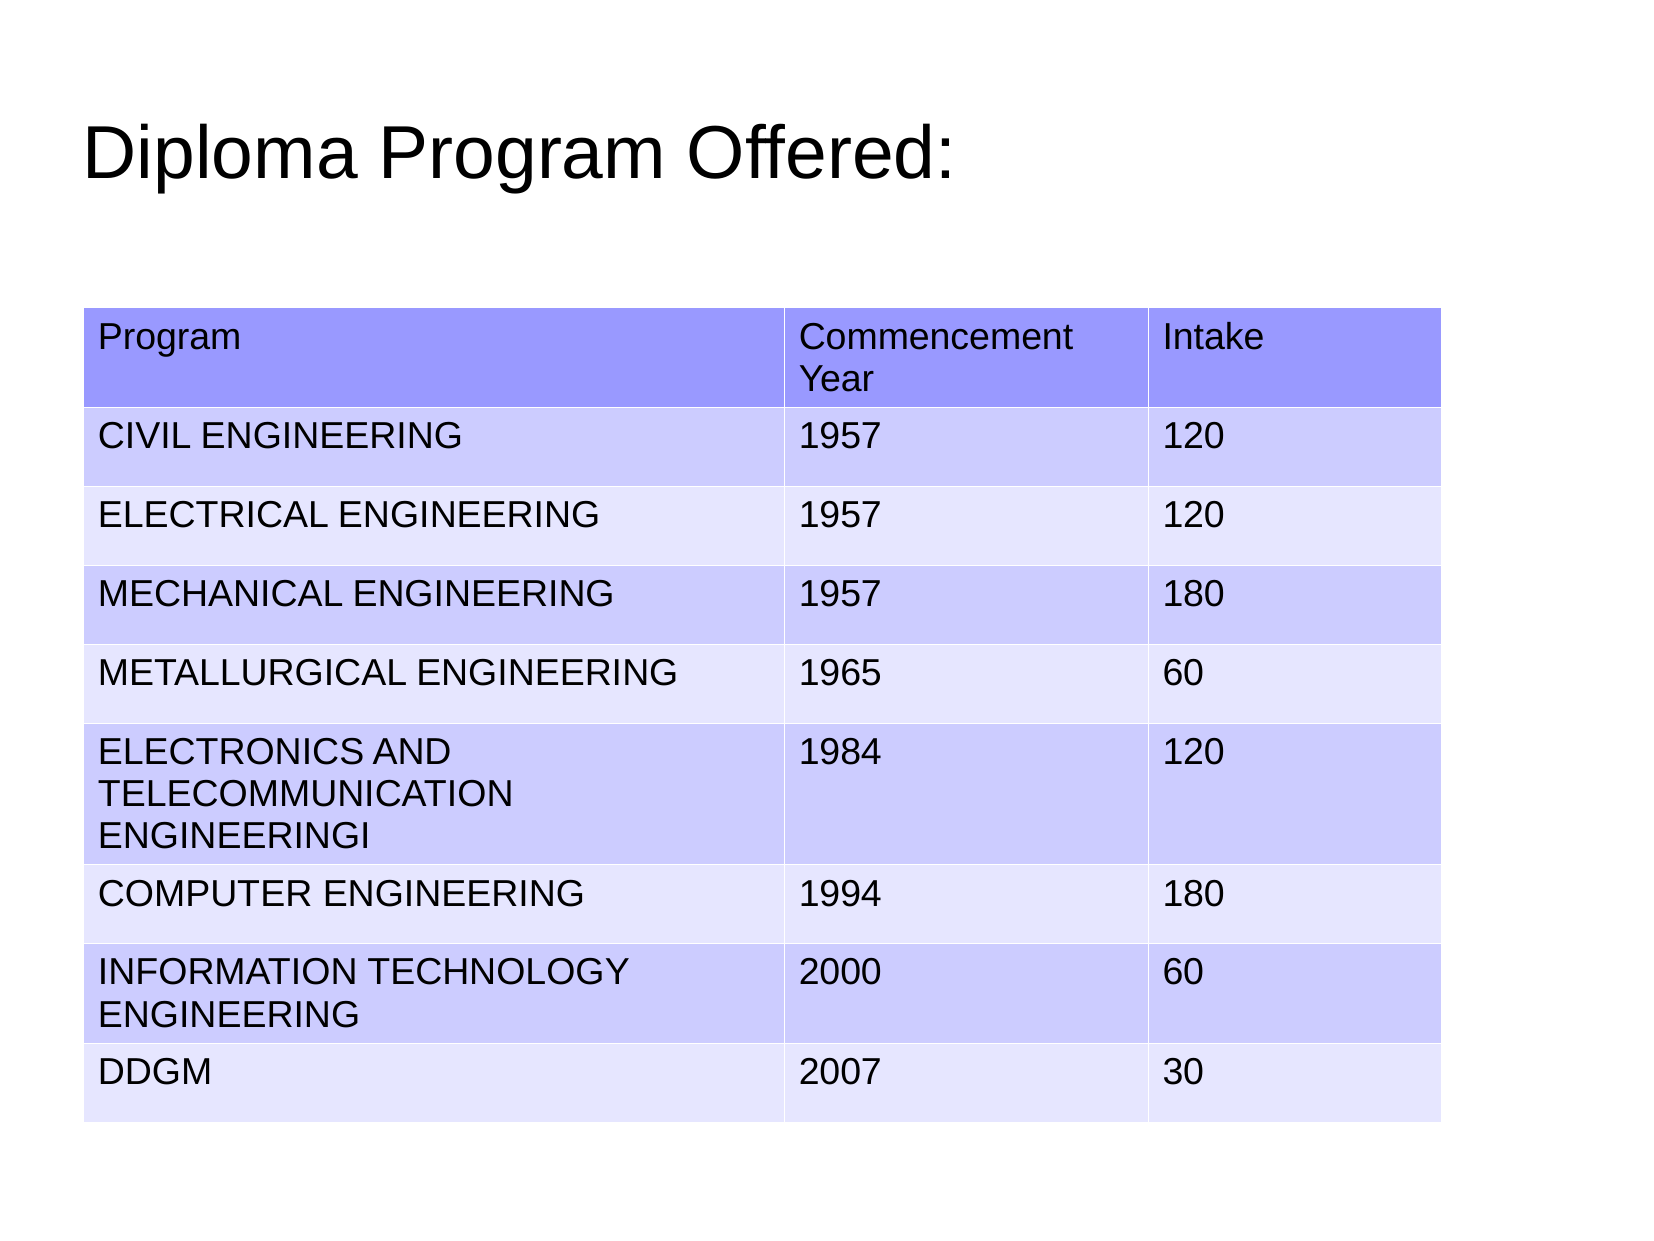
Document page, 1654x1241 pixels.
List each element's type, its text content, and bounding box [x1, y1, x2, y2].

table_cell 1957 [785, 487, 1148, 565]
table_cell 60 [1149, 944, 1441, 1043]
table_cell 1957 [785, 408, 1148, 486]
table_cell 30 [1149, 1044, 1441, 1122]
title Diploma Program Offered: [82, 49, 1571, 257]
table_cell 1984 [785, 724, 1148, 864]
table_cell 120 [1149, 487, 1441, 565]
table_cell 120 [1149, 724, 1441, 864]
table_cell 60 [1149, 645, 1441, 723]
table_cell 1965 [785, 645, 1148, 723]
table_header Intake [1149, 308, 1441, 407]
table_cell 1957 [785, 566, 1148, 644]
table_cell DDGM [84, 1044, 784, 1122]
table_header Commencement Year [785, 308, 1148, 407]
table_cell 2000 [785, 944, 1148, 1043]
table_cell 2007 [785, 1044, 1148, 1122]
table_cell INFORMATION TECHNOLOGY ENGINEERING [84, 944, 784, 1043]
table_cell ELECTRONICS AND TELECOMMUNICATION ENGINEERINGI [84, 724, 784, 864]
table_cell 180 [1149, 865, 1441, 943]
table_cell 180 [1149, 566, 1441, 644]
table_cell 120 [1149, 408, 1441, 486]
table_cell COMPUTER ENGINEERING [84, 865, 784, 943]
table_header Program [84, 308, 784, 407]
table_cell ELECTRICAL ENGINEERING [84, 487, 784, 565]
table_cell CIVIL ENGINEERING [84, 408, 784, 486]
table_cell MECHANICAL ENGINEERING [84, 566, 784, 644]
table_cell 1994 [785, 865, 1148, 943]
table_cell METALLURGICAL ENGINEERING [84, 645, 784, 723]
